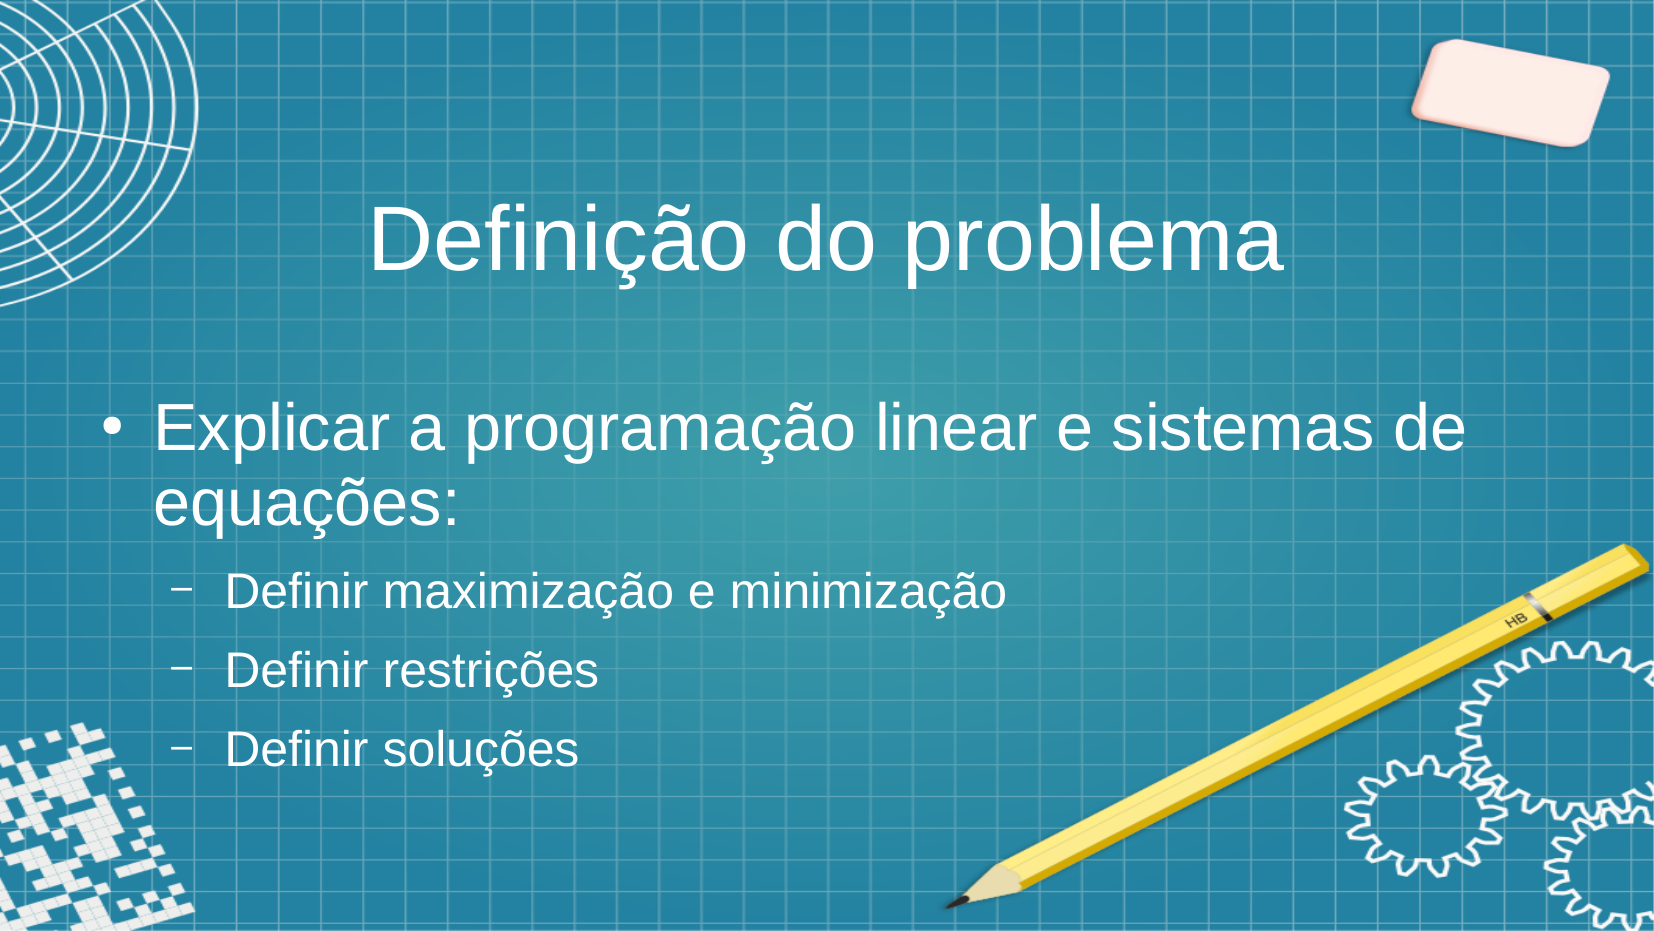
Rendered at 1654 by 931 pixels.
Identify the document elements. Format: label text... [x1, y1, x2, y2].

list Explicar a programação linear e sistemas de equações: Definir maximização e minimização Definir restrições Definir soluções [82, 389, 1571, 842]
title Definição do problema [82, 132, 1571, 346]
picture [0, 0, 1654, 931]
